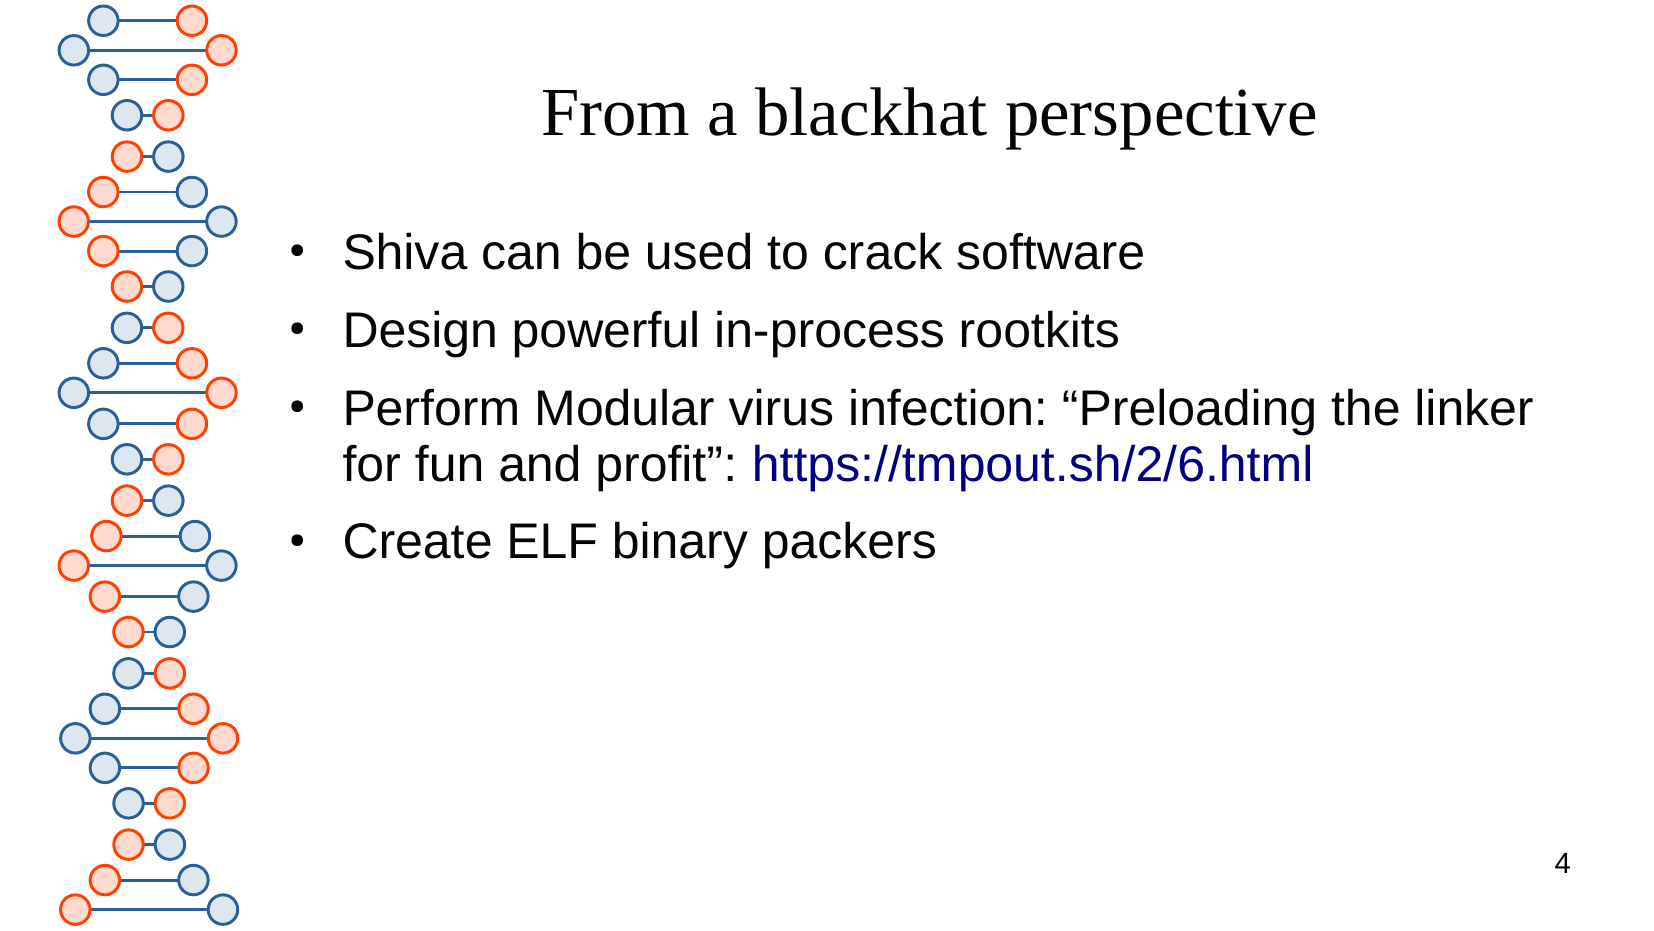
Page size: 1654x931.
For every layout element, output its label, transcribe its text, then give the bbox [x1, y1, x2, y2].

title From a blackhat perspective [265, 35, 1595, 189]
list Shiva can be used to crack software Design powerful in-process rootkits Perform Modular virus infection: “Preloading the linker for fun and profit”: https://tmpout.sh/2/6.html Create ELF binary packers [271, 224, 1601, 764]
